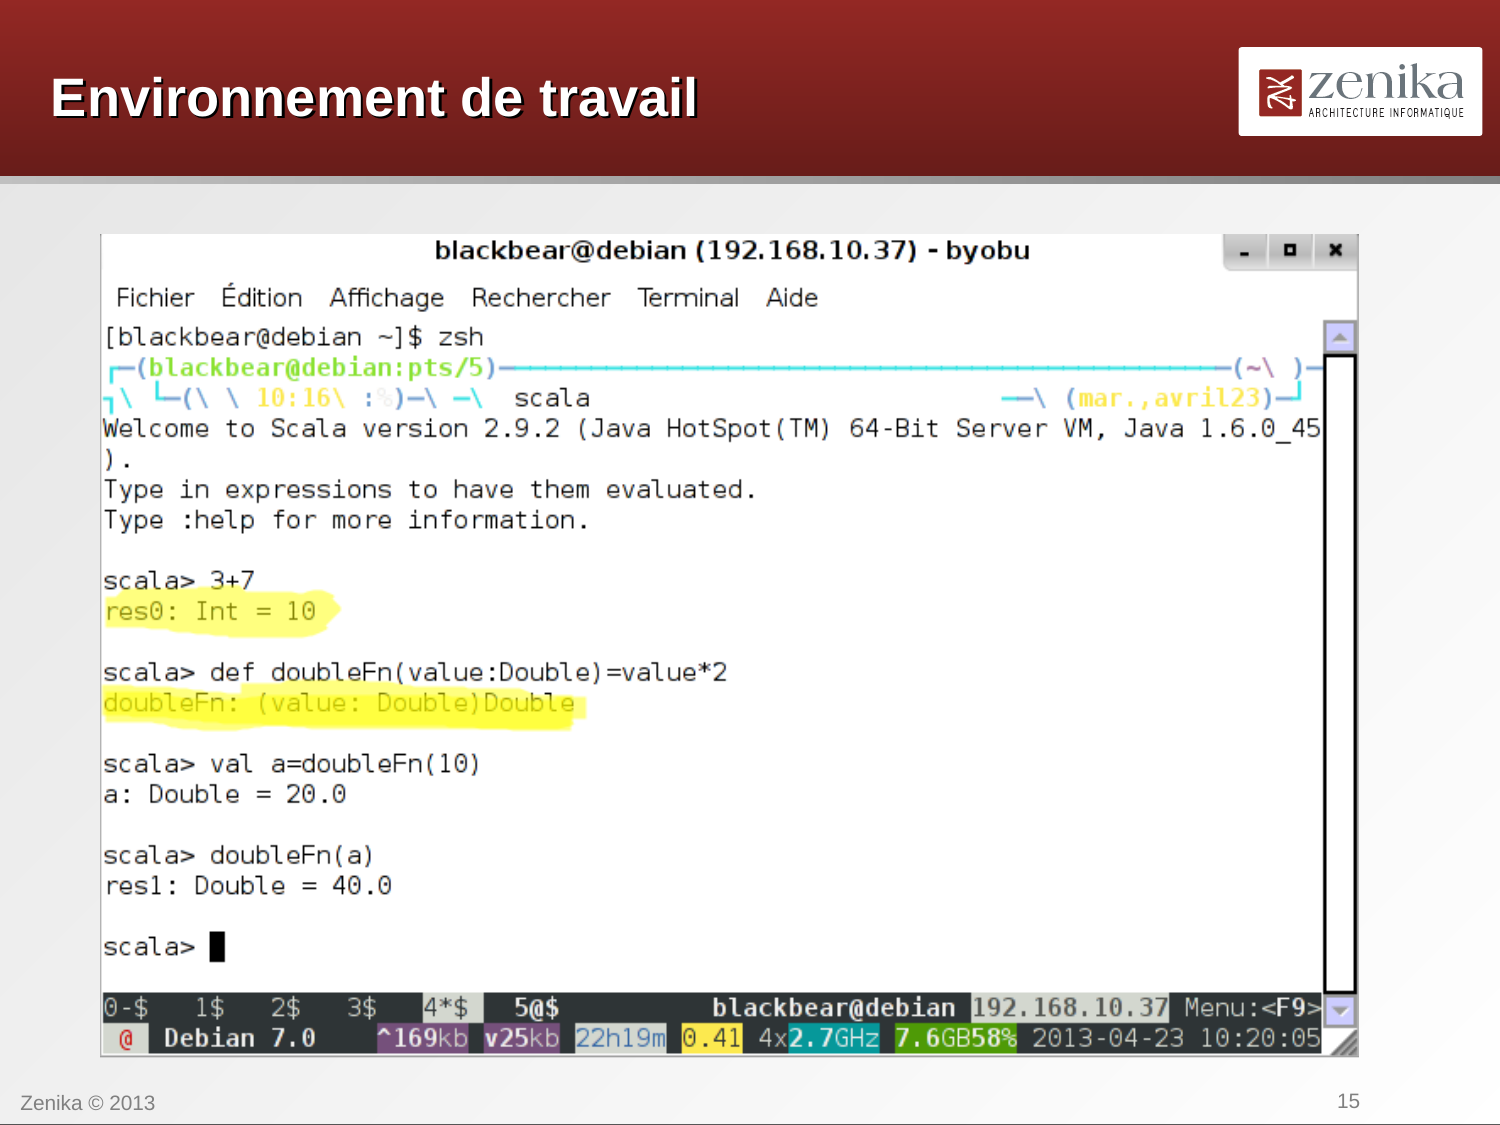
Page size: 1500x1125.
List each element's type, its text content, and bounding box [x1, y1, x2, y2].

title Environnement de travail [50, 15, 1206, 180]
picture [100, 234, 1359, 1064]
picture [1257, 58, 1464, 125]
